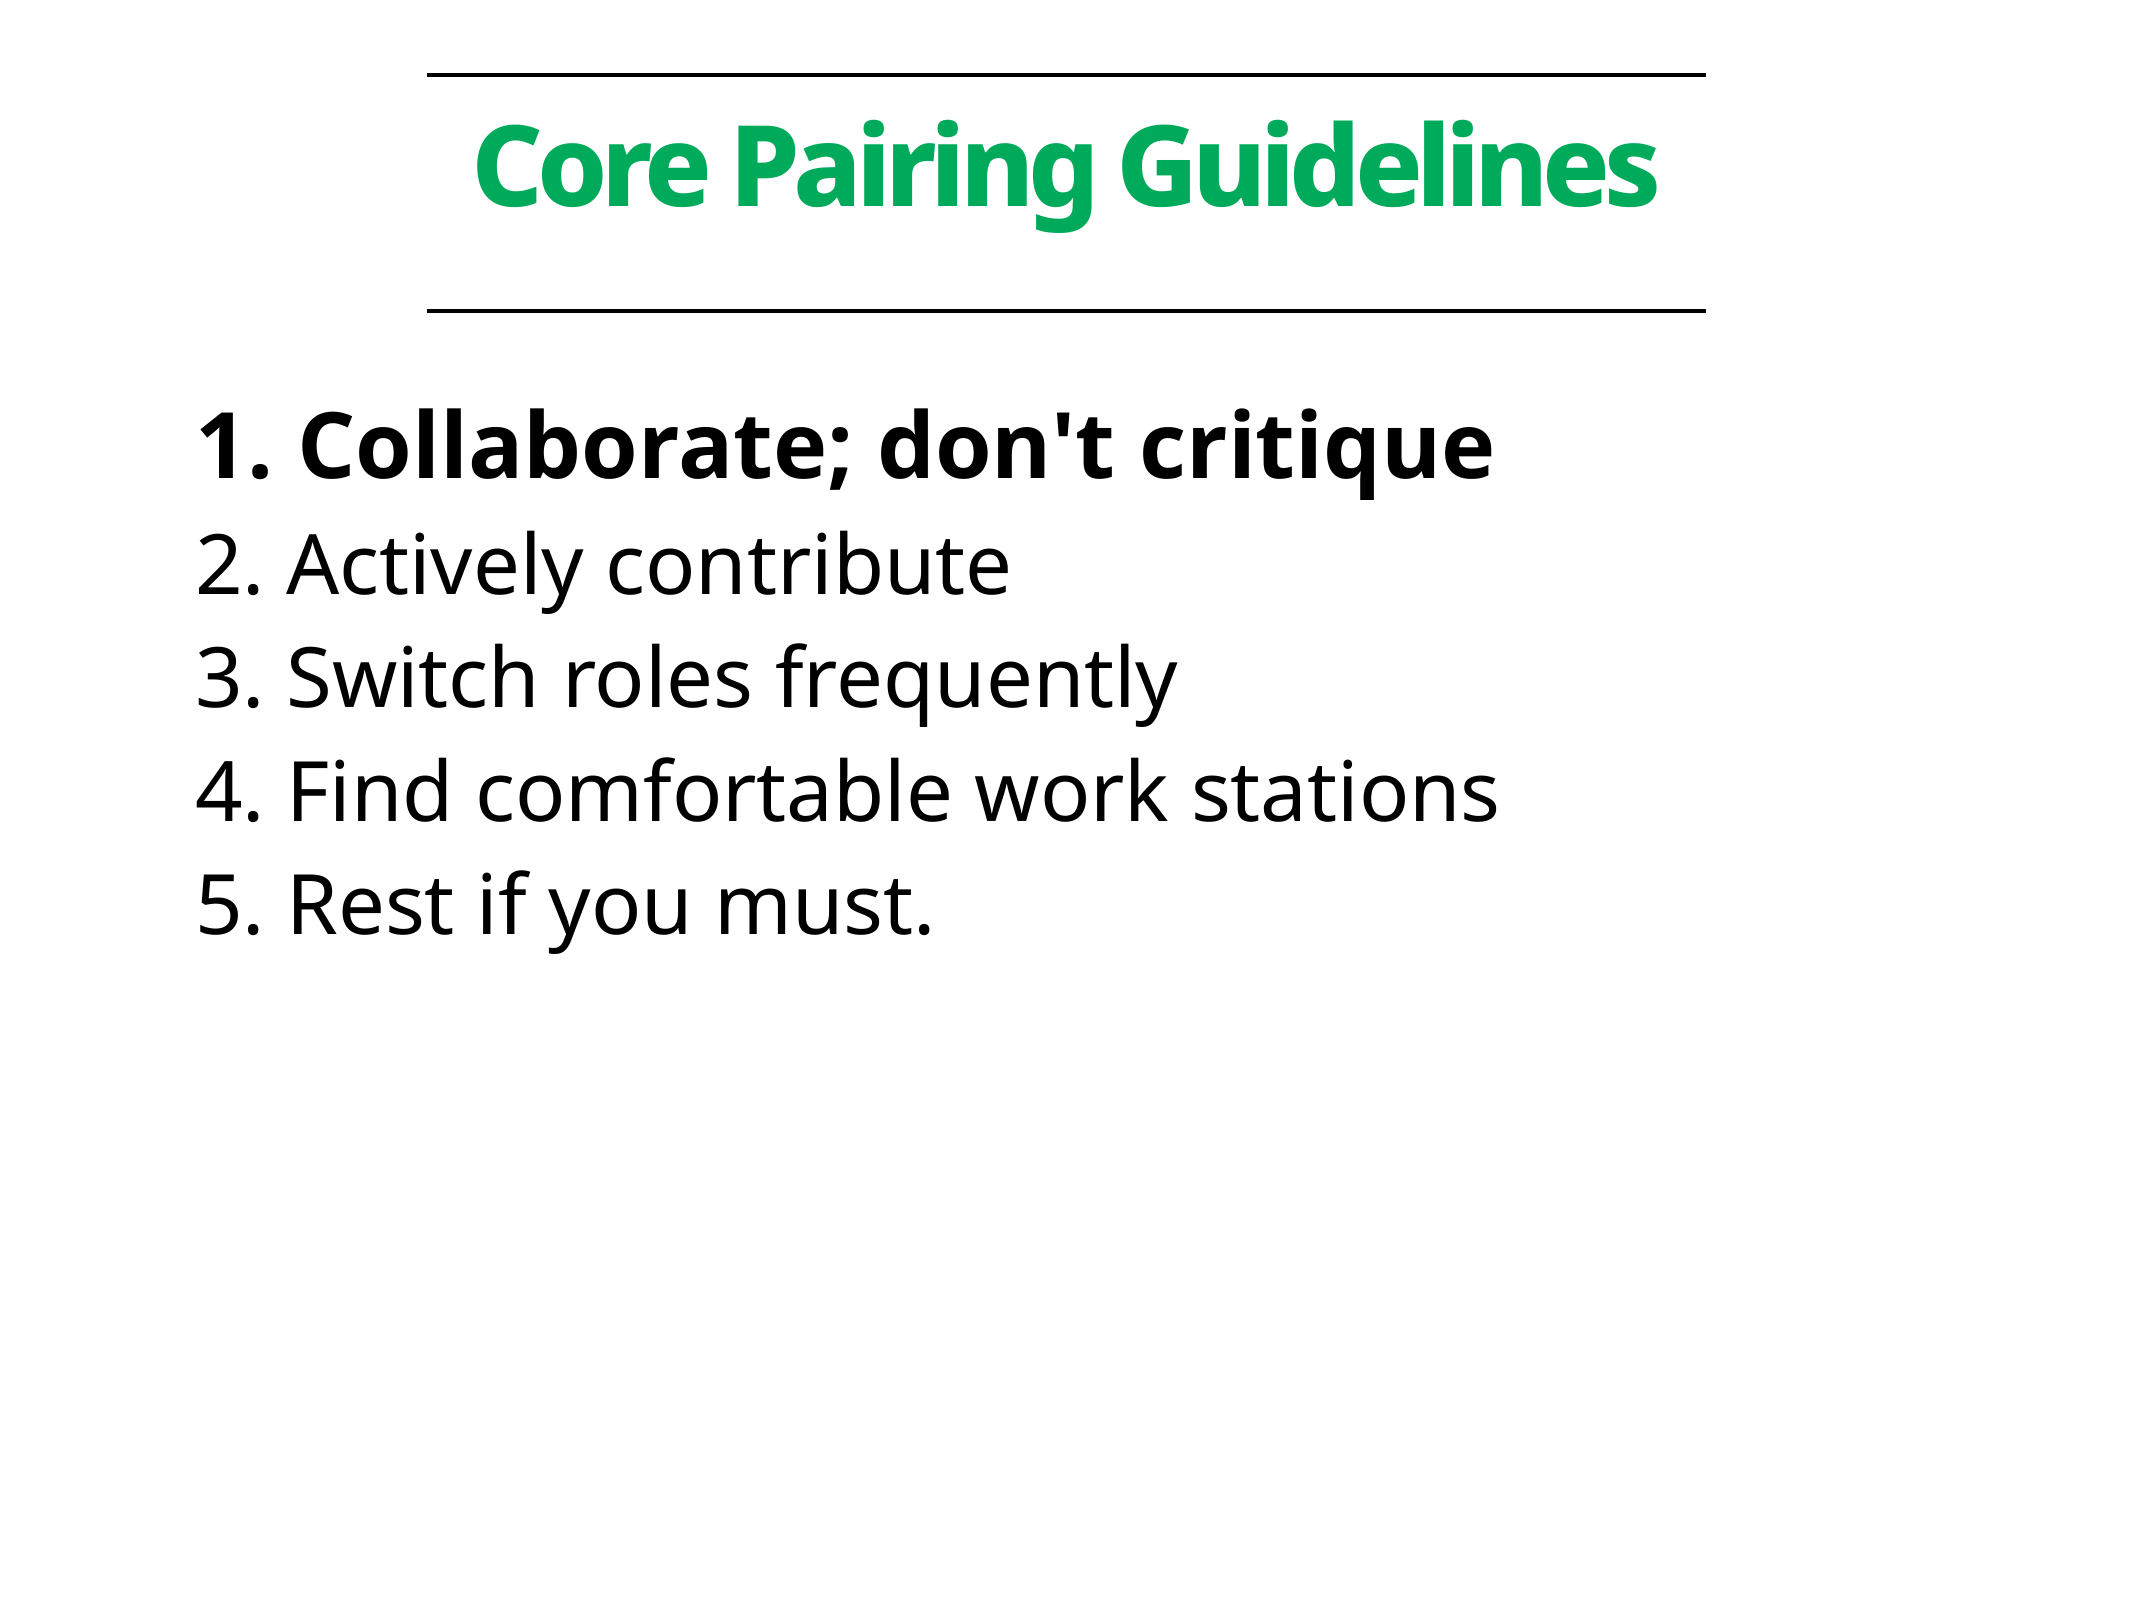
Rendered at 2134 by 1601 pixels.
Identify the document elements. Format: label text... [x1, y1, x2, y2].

title Core Pairing Guidelines [0, 86, 2133, 271]
text_box 1. Collaborate; don't critique 2. Actively contribute 3. Switch roles frequently 4. Find comfortable work stations 5. Rest if you must. [120, 305, 1996, 1531]
